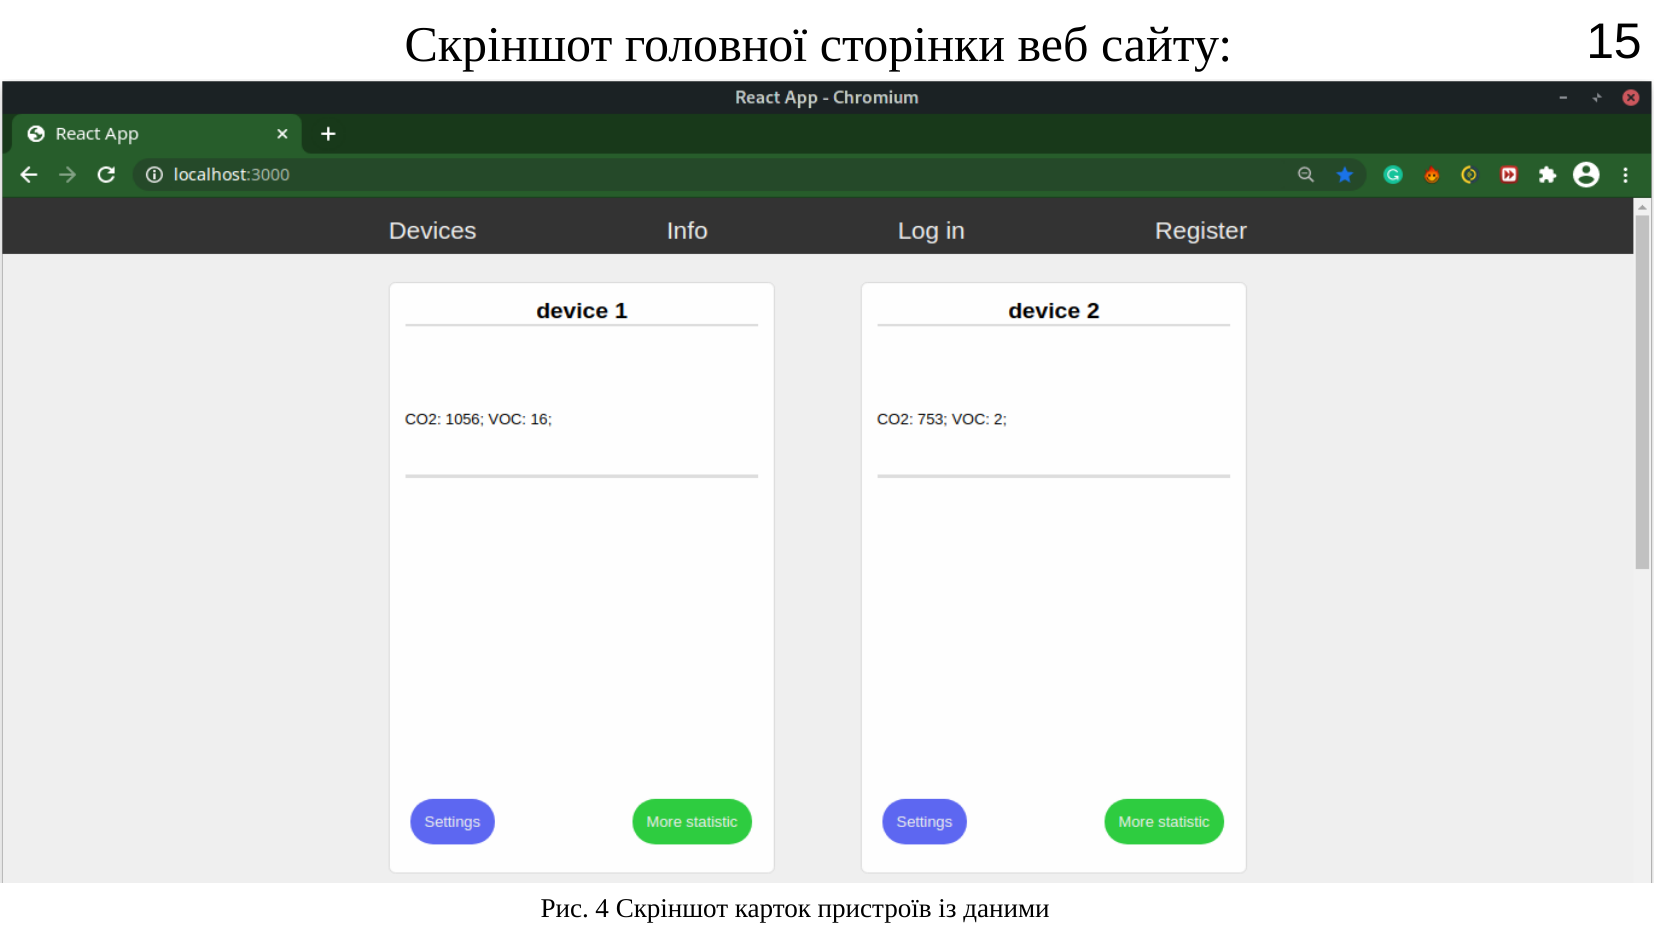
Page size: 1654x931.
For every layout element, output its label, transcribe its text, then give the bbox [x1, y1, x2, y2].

text_box Скріншот головної сторінки веб сайту: [389, 4, 1252, 79]
text_box <номер> [1571, 0, 1654, 76]
text_box Рис. 4 Скріншот карток пристроїв із даними [525, 884, 1128, 931]
picture [0, 79, 1654, 884]
